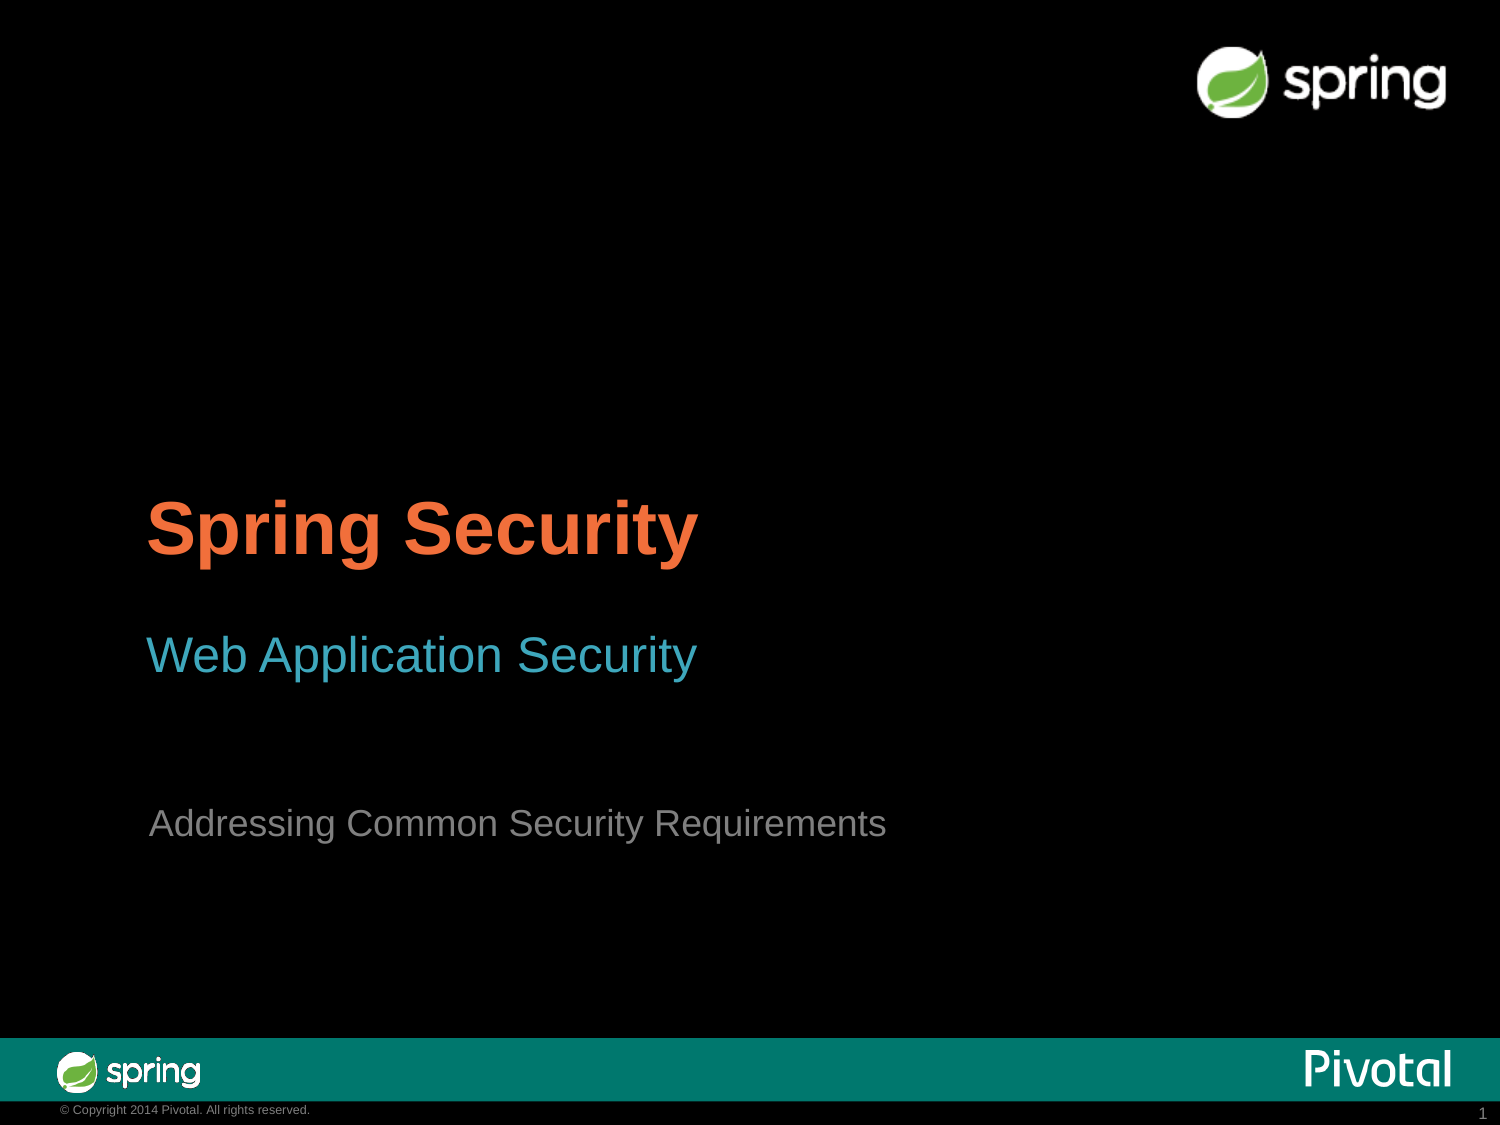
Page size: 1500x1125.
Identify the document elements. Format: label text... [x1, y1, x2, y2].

picture [1155, 28, 1465, 136]
title Spring Security [146, 405, 866, 571]
text_box Web Application Security [146, 622, 1139, 683]
picture [32, 1041, 210, 1103]
picture [1304, 1047, 1452, 1090]
list Addressing Common Security Requirements [148, 798, 974, 845]
